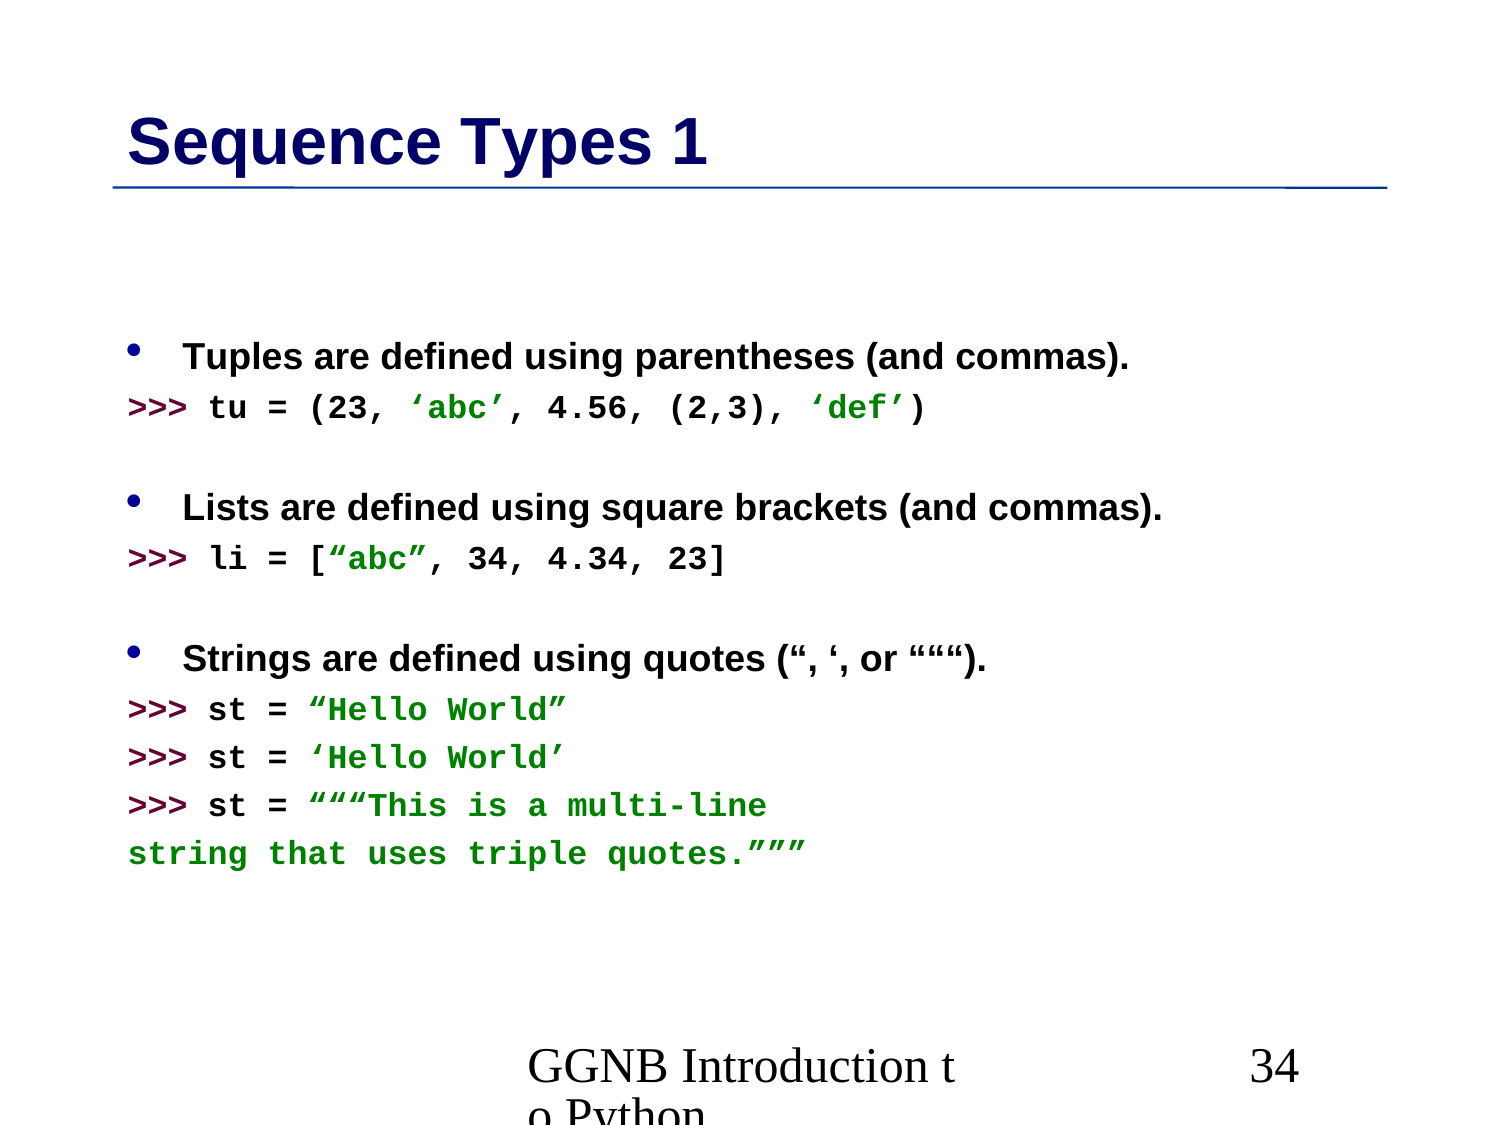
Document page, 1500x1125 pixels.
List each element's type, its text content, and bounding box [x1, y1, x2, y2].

list Tuples are defined using parentheses (and commas). >>> tu = (23, ‘abc’, 4.56, (2,3), ‘def’) Lists are defined using square brackets (and commas). >>> li = [“abc”, 34, 4.34, 23] Strings are defined using quotes (“, ‘, or “““). >>> st = “Hello World” >>> st = ‘Hello World’ >>> st = “““This is a multi-line string that uses triple quotes.””” [112, 324, 1388, 1051]
title Sequence Types 1 [112, 89, 1388, 185]
